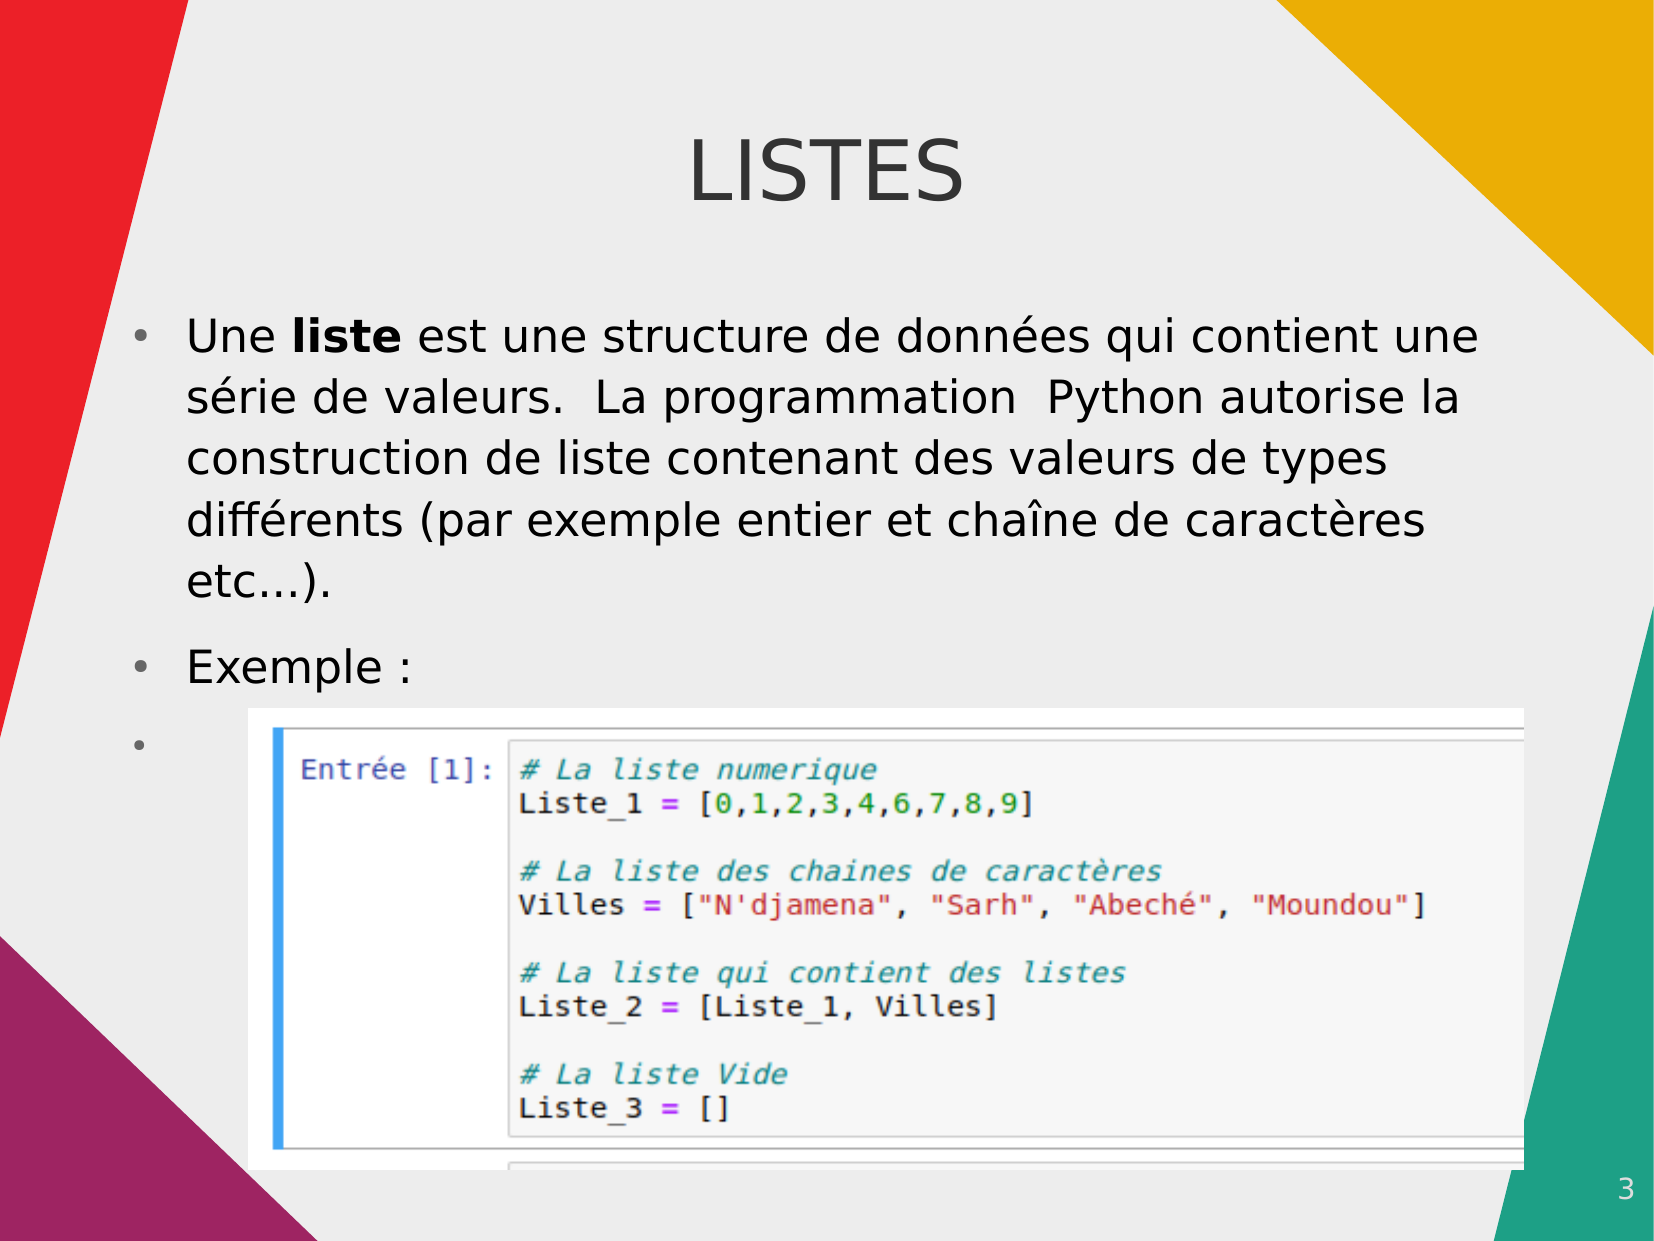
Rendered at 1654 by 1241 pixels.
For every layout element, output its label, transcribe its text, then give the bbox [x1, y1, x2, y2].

title LISTES [114, 73, 1539, 271]
picture [248, 708, 1524, 1170]
list Une liste est une structure de données qui contient une série de valeurs. La programmation Python autorise la construction de liste contenant des valeurs de types différents (par exemple entier et chaîne de caractères etc...). Exemple : [114, 302, 1539, 1033]
